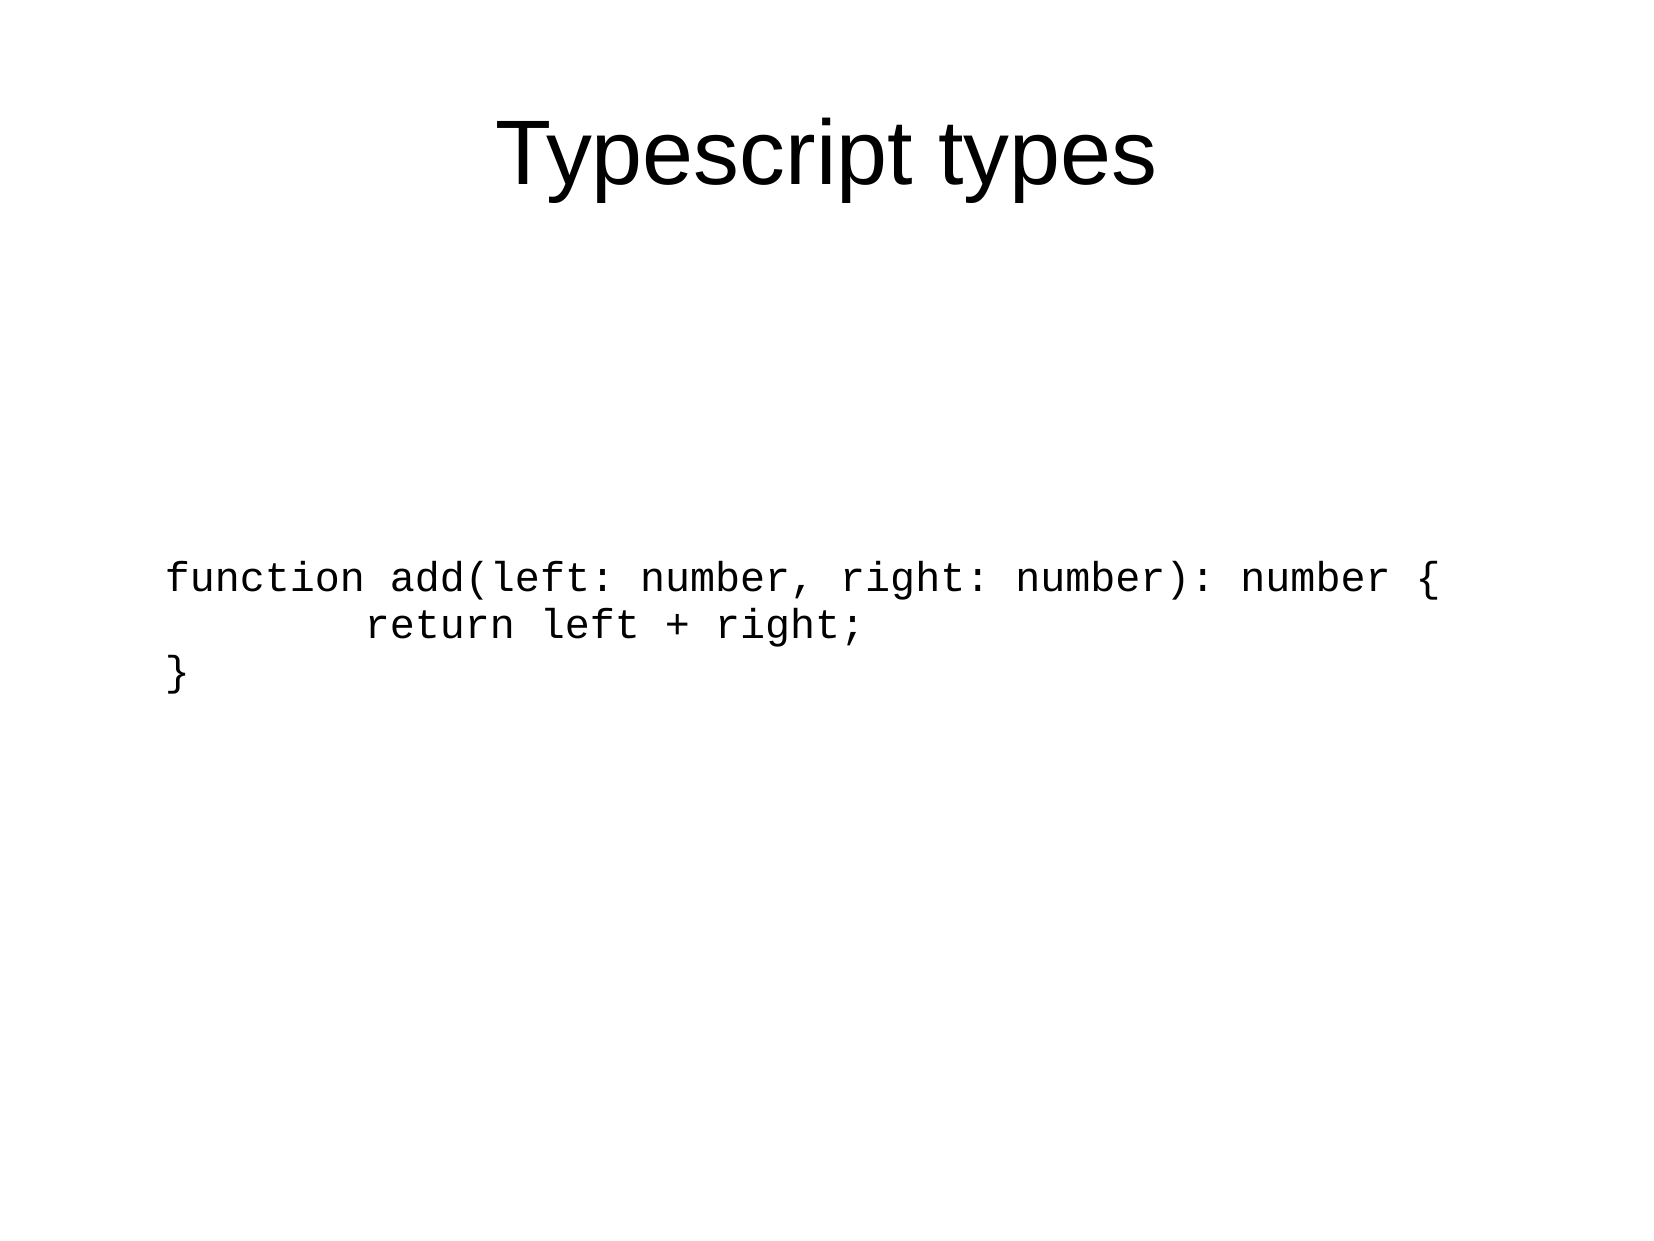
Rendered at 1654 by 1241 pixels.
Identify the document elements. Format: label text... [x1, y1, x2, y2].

text_box function add(left: number, right: number): number { return left + right; } [150, 360, 1546, 1021]
title Typescript types [82, 49, 1571, 257]
